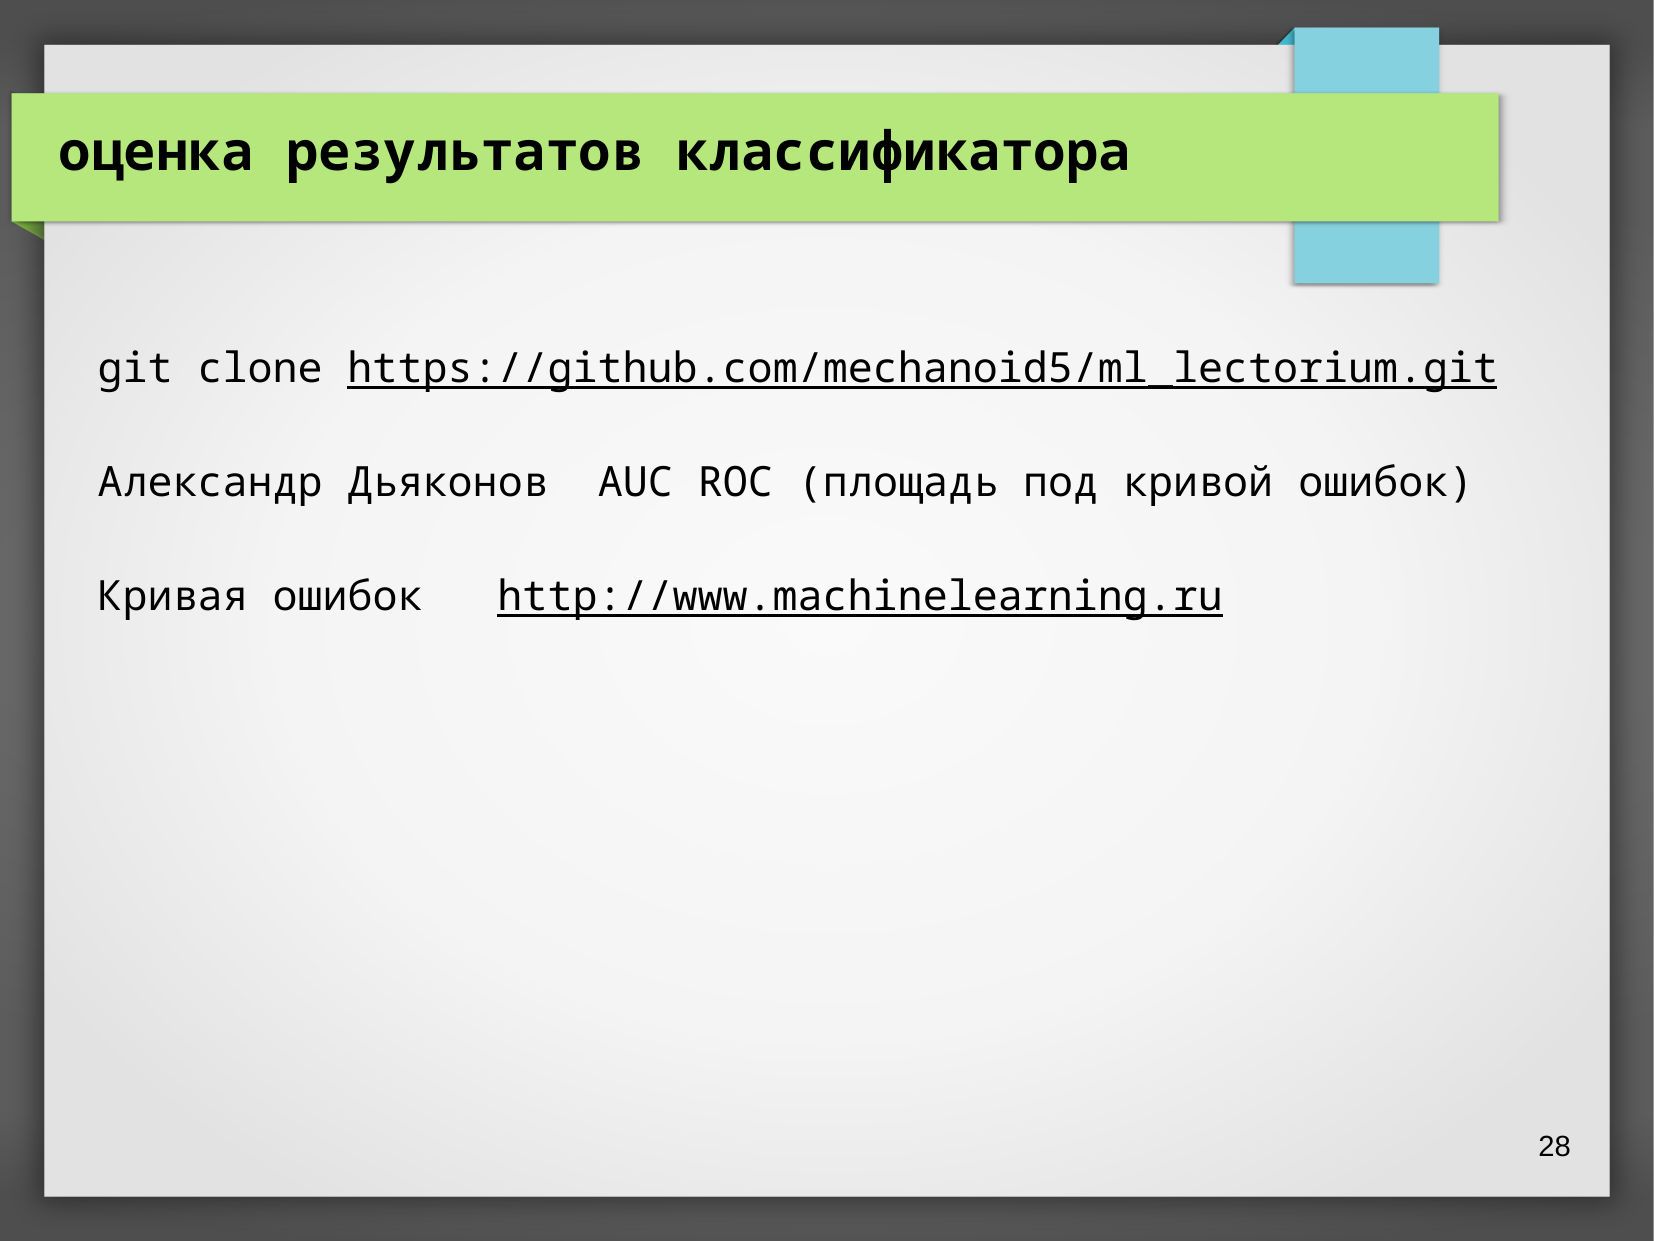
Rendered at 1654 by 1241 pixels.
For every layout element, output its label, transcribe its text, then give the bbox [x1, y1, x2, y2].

title оценка результатов классификатора [59, 109, 1217, 190]
picture [0, 0, 1654, 1241]
text_box git clone https://github.com/mechanoid5/ml_lectorium.git Александр Дьяконов AUC ROC (площадь под кривой ошибок) Кривая ошибок http://www.machinelearning.ru [82, 330, 1536, 638]
